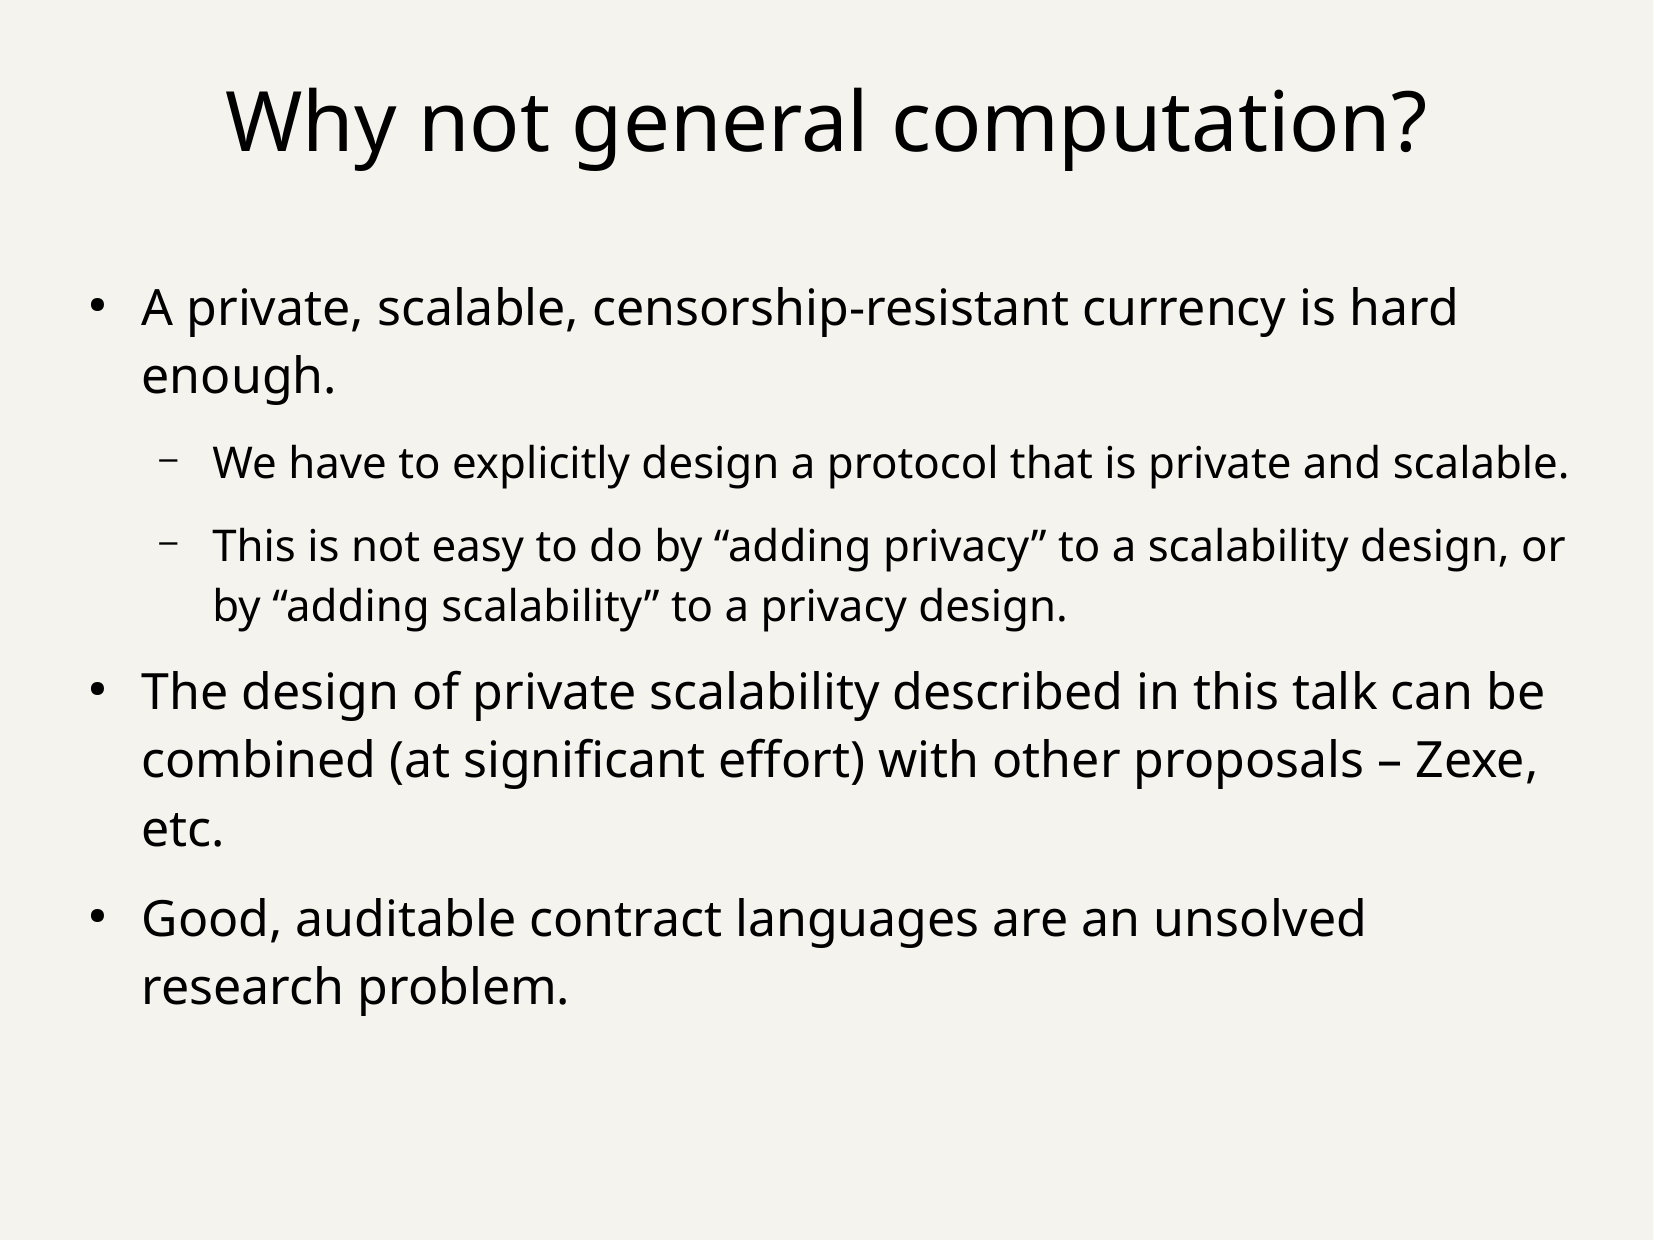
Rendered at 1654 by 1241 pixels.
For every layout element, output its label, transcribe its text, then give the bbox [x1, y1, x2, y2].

list A private, scalable, censorship-resistant currency is hard enough. We have to explicitly design a protocol that is private and scalable. This is not easy to do by “adding privacy” to a scalability design, or by “adding scalability” to a privacy design. The design of private scalability described in this talk can be combined (at significant effort) with other proposals – Zexe, etc. Good, auditable contract languages are an unsolved research problem. [70, 271, 1571, 1182]
title Why not general computation? [82, 49, 1571, 189]
